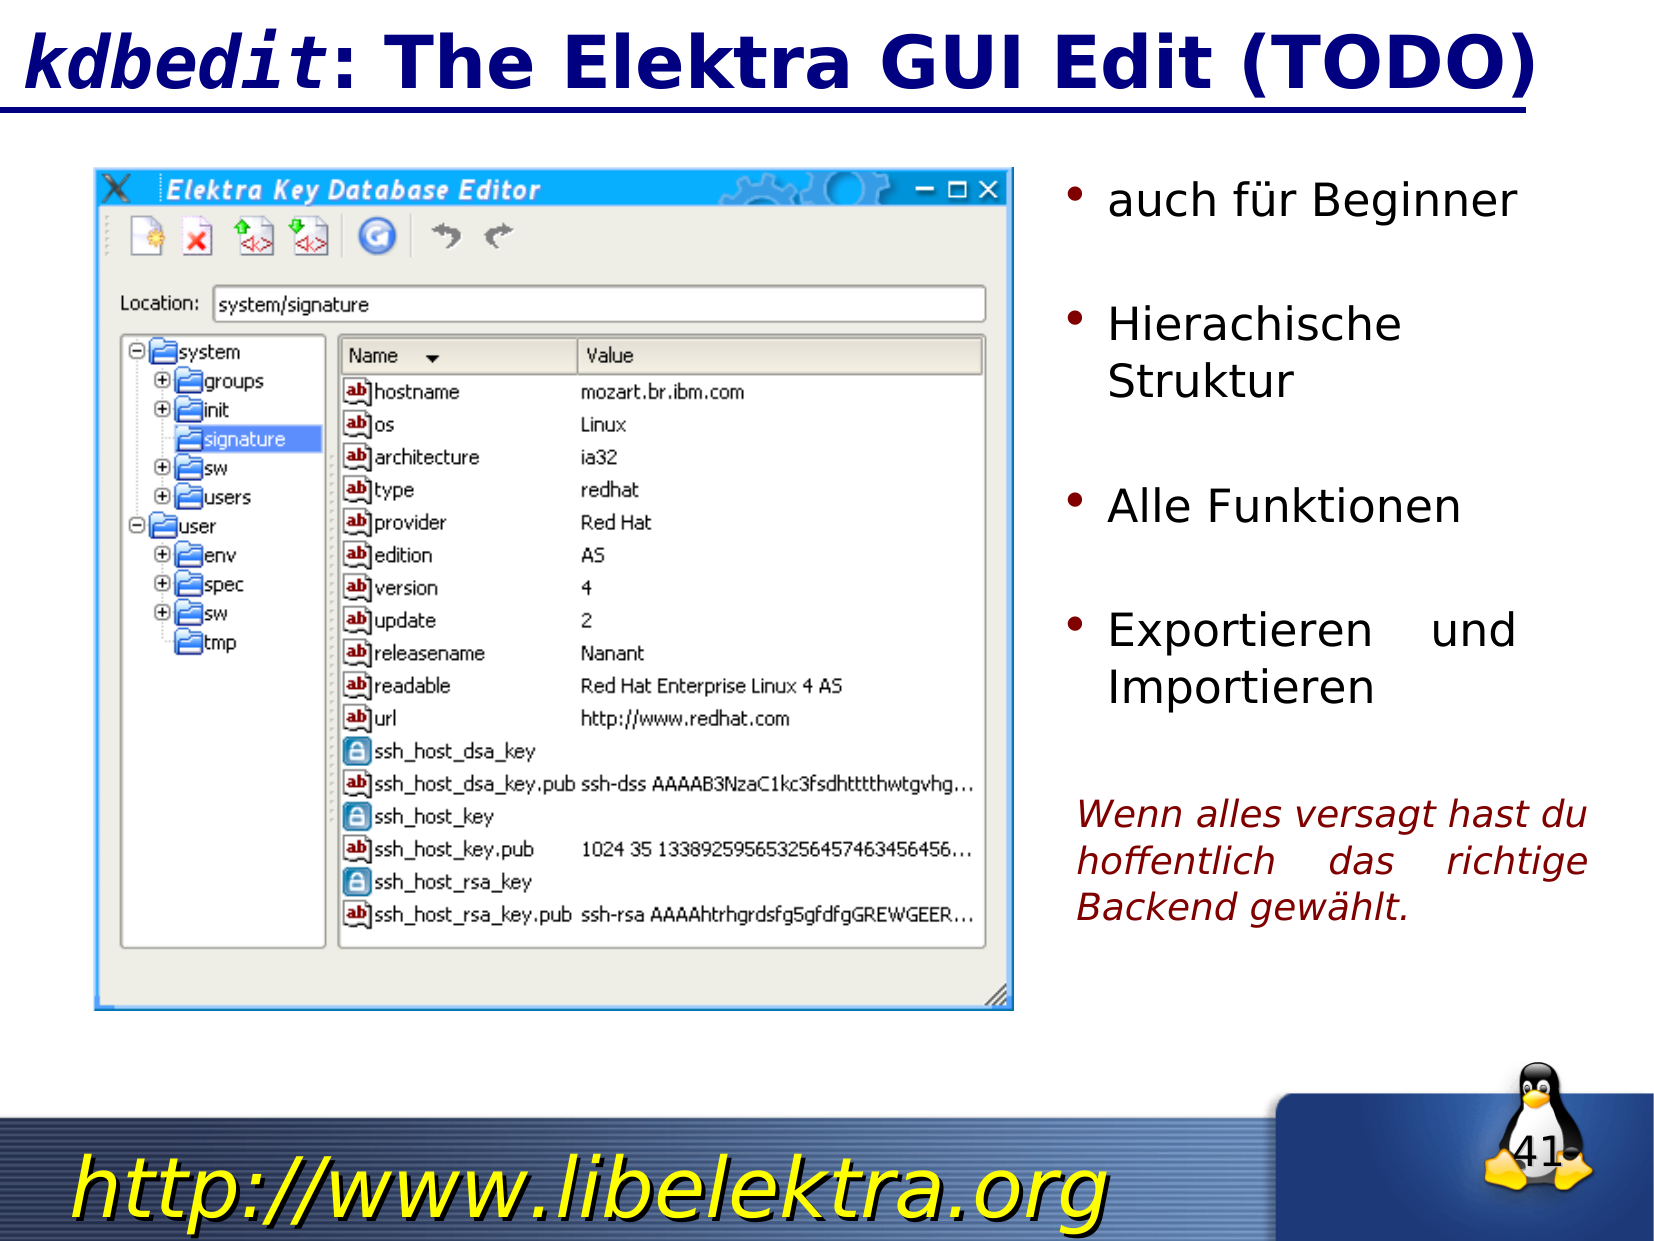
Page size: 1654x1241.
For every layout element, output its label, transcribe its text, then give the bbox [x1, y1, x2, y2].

list auch für Beginner Hierachische Struktur Alle Funktionen Exportieren und Importieren [1050, 162, 1603, 718]
picture [0, 1061, 1654, 1241]
text_box <Nummer> [1312, 1122, 1566, 1178]
picture [93, 167, 1012, 1011]
text_box kdbedit: The Elektra GUI Edit (TODO) [22, 14, 1611, 111]
text_box Wenn alles versagt hast du hoffentlich das richtige Backend gewählt. [1076, 789, 1589, 999]
